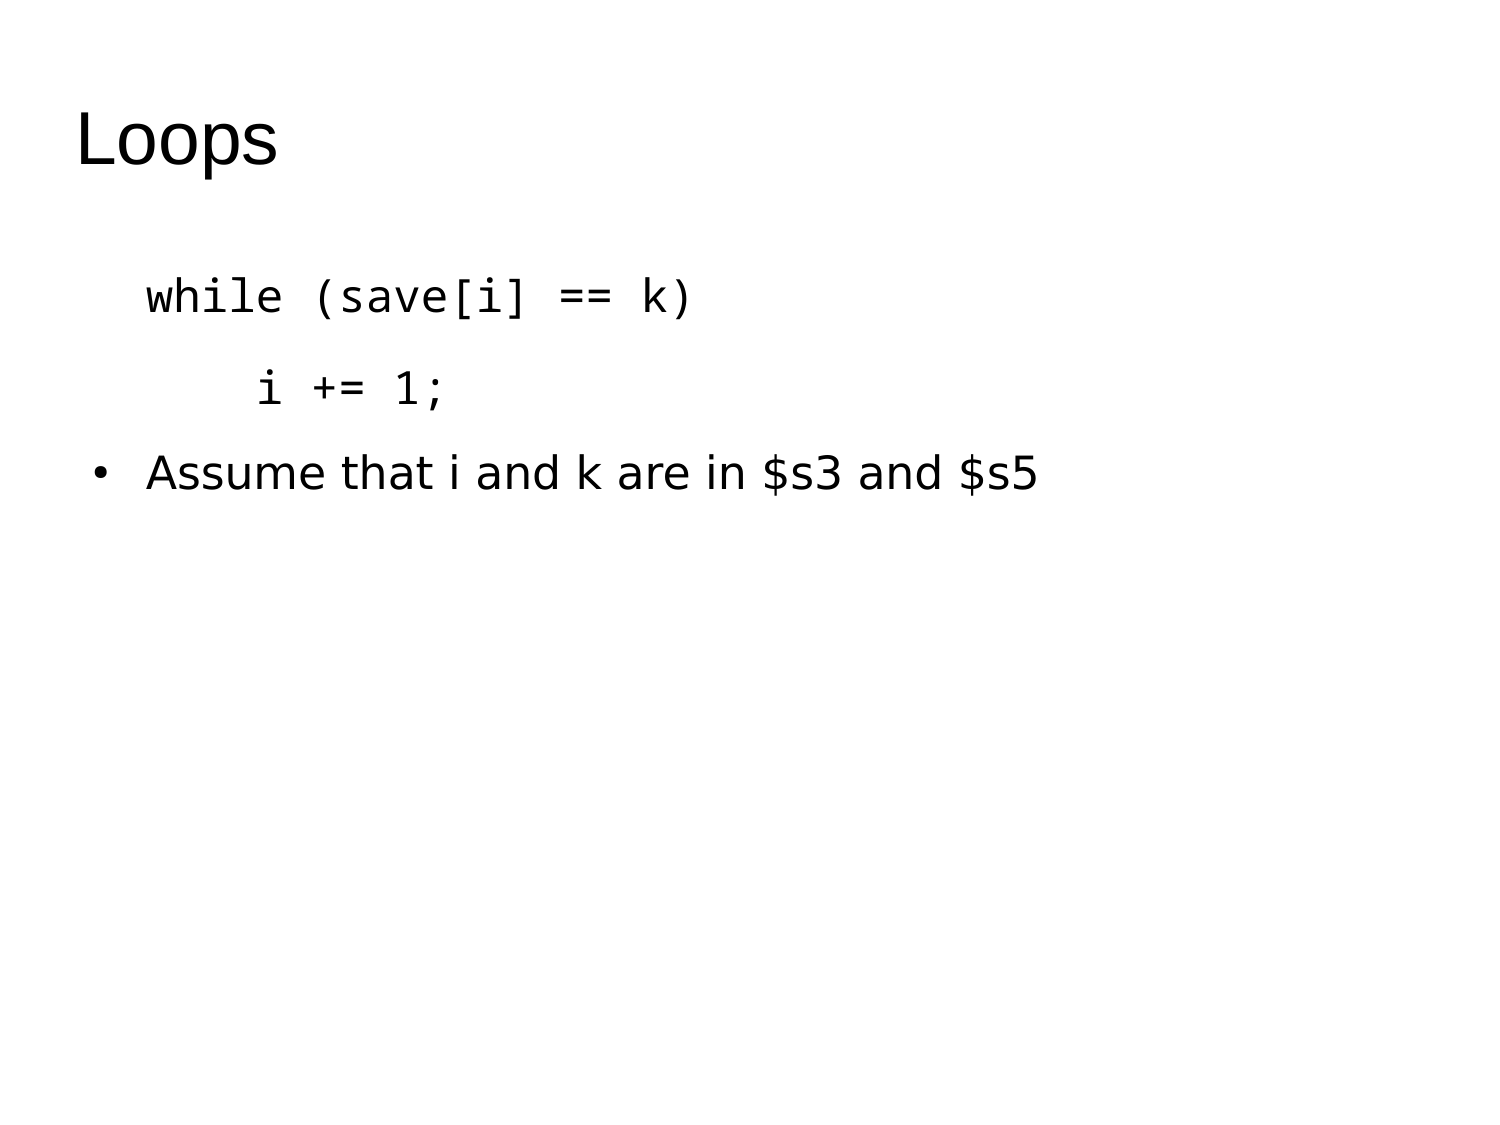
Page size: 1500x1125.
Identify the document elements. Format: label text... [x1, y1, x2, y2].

title Loops [75, 44, 1425, 233]
list while (save[i] == k) i += 1; Assume that i and k are in $s3 and $s5 [75, 263, 1425, 1036]
